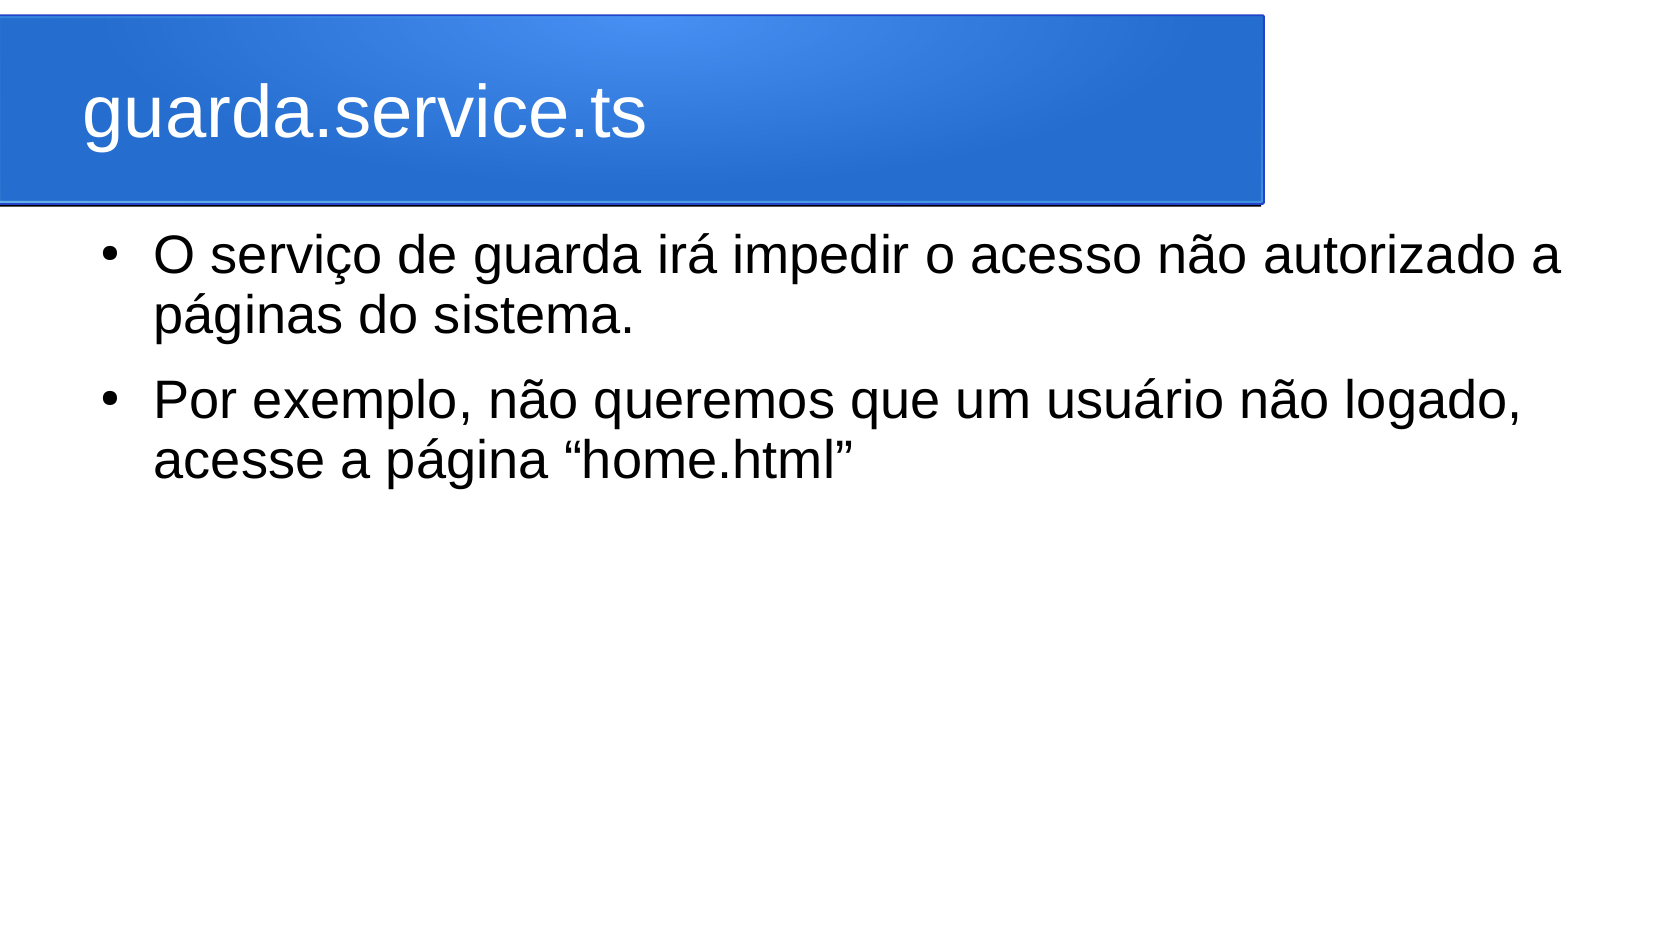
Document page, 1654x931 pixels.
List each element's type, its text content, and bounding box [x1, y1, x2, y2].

title guarda.service.ts [82, 35, 1235, 189]
list O serviço de guarda irá impedir o acesso não autorizado a páginas do sistema. Por exemplo, não queremos que um usuário não logado, acesse a página “home.html” [82, 224, 1571, 764]
